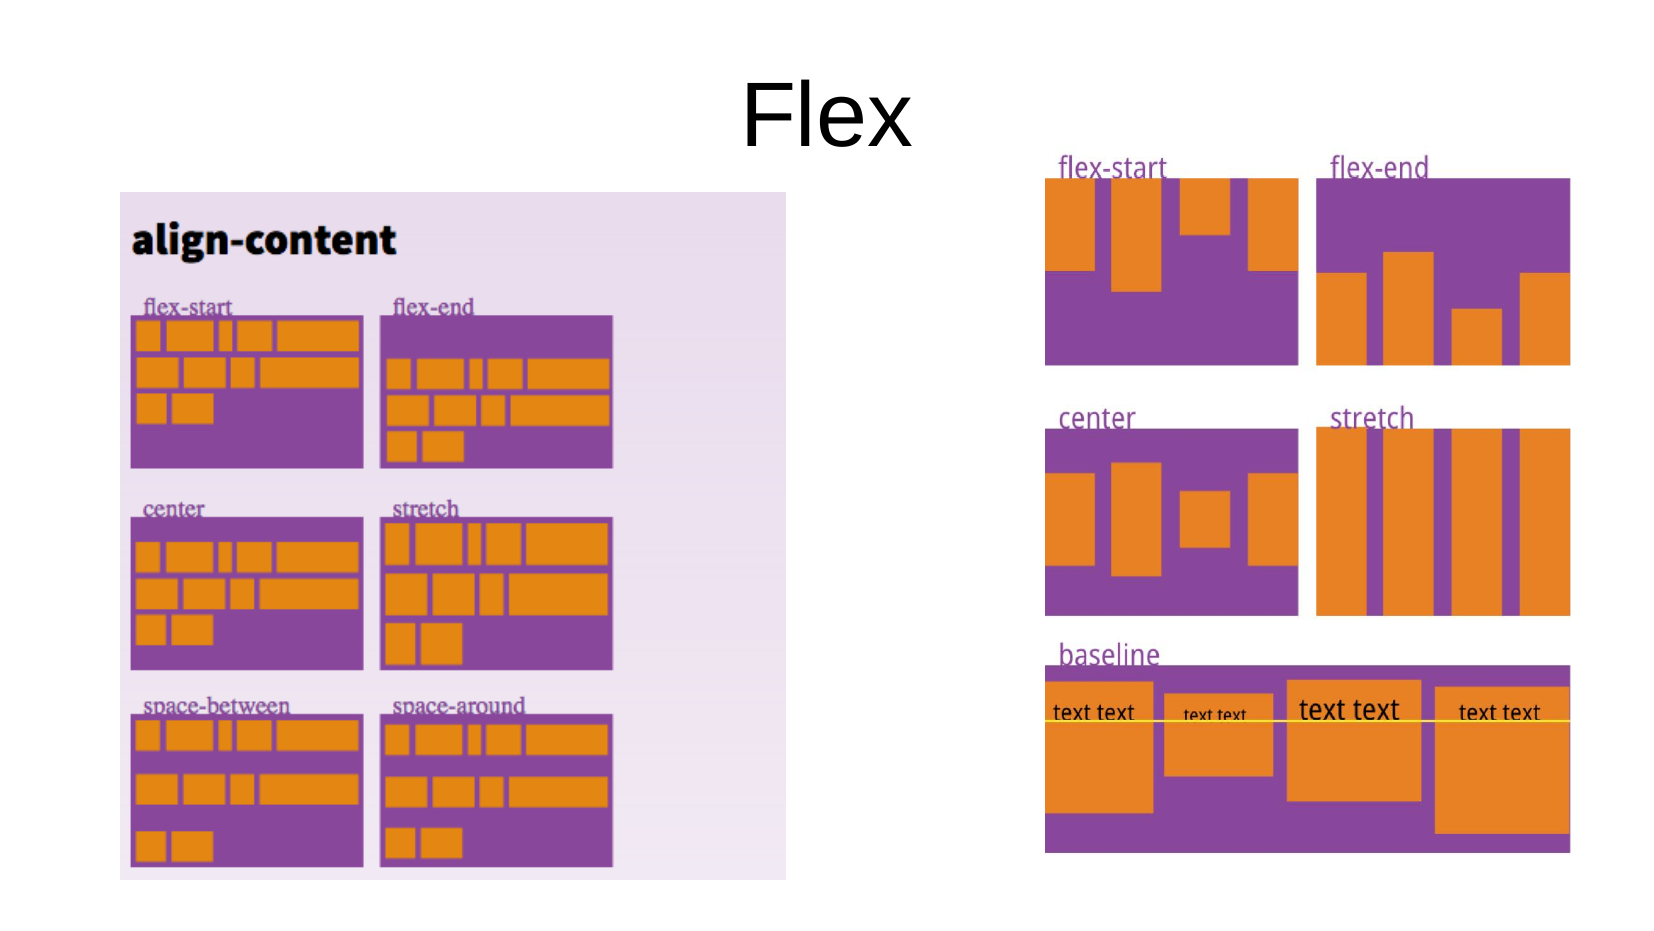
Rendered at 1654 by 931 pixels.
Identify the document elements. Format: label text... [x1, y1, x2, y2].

picture [120, 192, 786, 880]
picture [1045, 134, 1571, 886]
title Flex [82, 37, 1571, 193]
